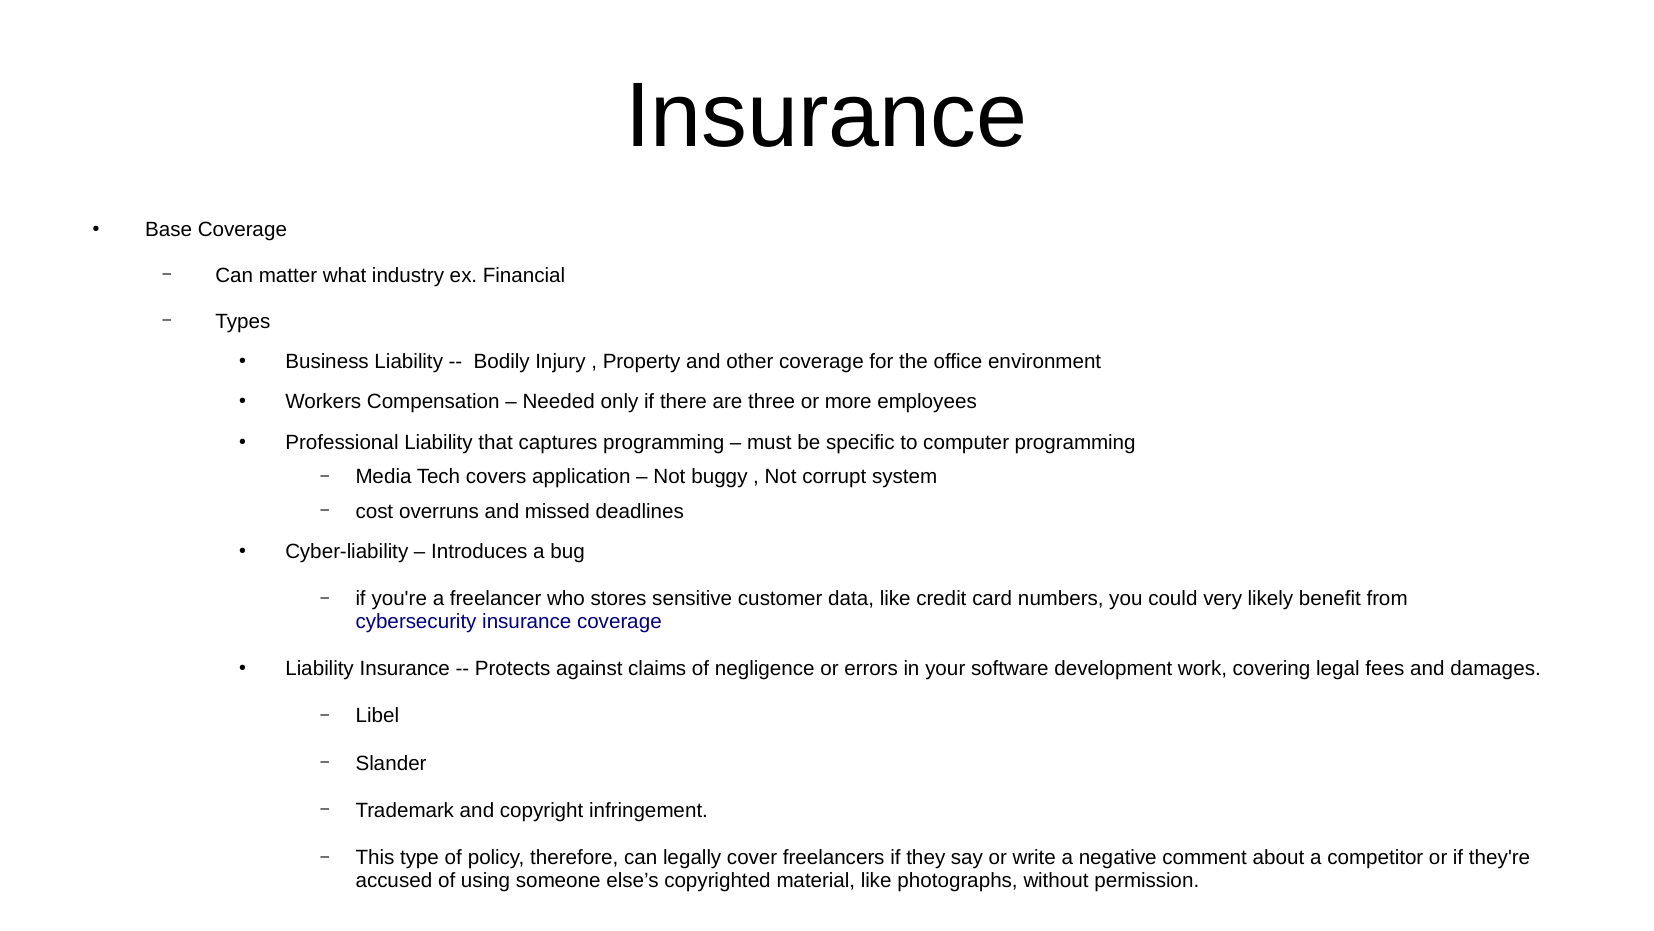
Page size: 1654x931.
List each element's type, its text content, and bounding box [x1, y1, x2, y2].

title Insurance [82, 37, 1571, 193]
list Base Coverage Can matter what industry ex. Financial Types Business Liability -- Bodily Injury , Property and other coverage for the office environment Workers Compensation – Needed only if there are three or more employees Professional Liability that captures programming – must be specific to computer programming Media Tech covers application – Not buggy , Not corrupt system cost overruns and missed deadlines Cyber-liability – Introduces a bug if you're a freelancer who stores sensitive customer data, like credit card numbers, you could very likely benefit from cybersecurity insurance coverage Liability Insurance -- Protects against claims of negligence or errors in your software development work, covering legal fees and damages. Libel Slander Trademark and copyright infringement. This type of policy, therefore, can legally cover freelancers if they say or write a negative comment about a competitor or if they're accused of using someone else’s copyrighted material, like photographs, without permission. [75, 217, 1613, 901]
